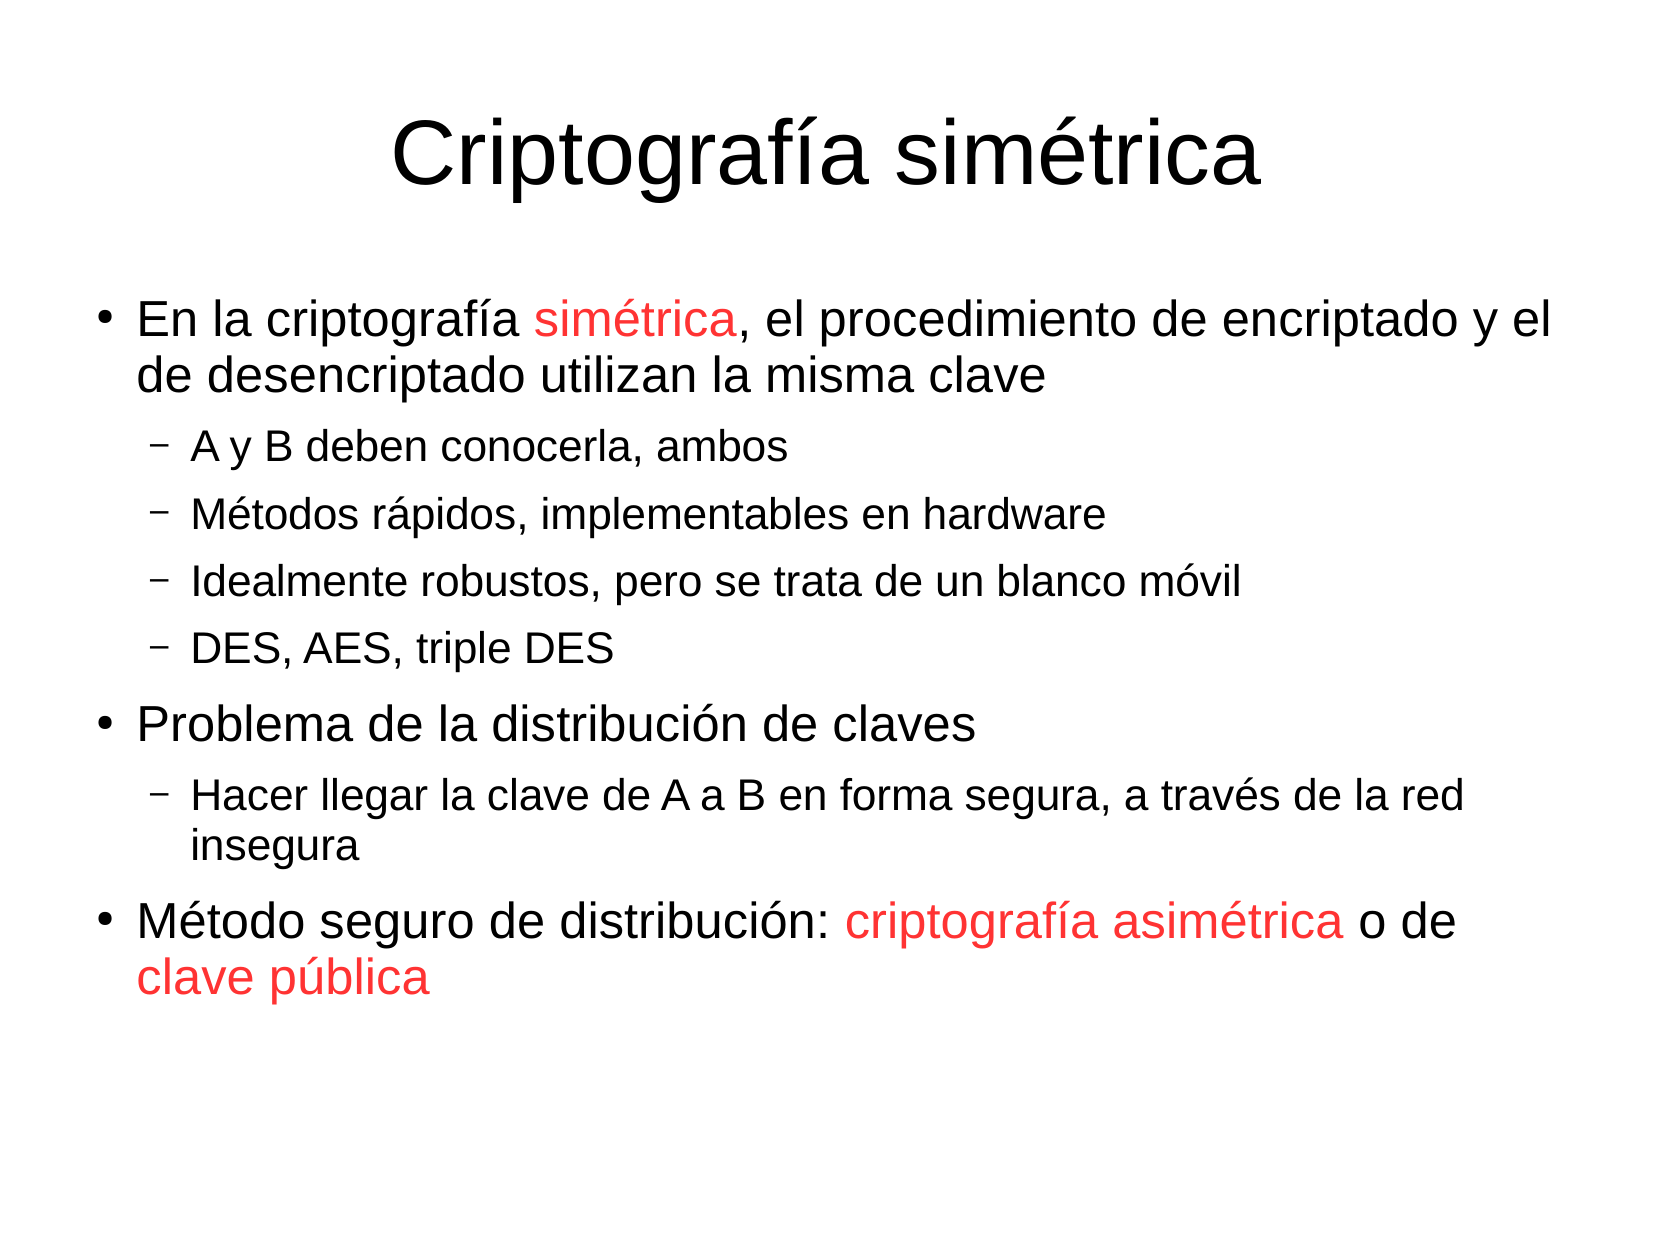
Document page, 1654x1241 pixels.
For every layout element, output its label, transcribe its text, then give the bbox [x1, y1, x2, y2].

list En la criptografía simétrica, el procedimiento de encriptado y el de desencriptado utilizan la misma clave A y B deben conocerla, ambos Métodos rápidos, implementables en hardware Idealmente robustos, pero se trata de un blanco móvil DES, AES, triple DES Problema de la distribución de claves Hacer llegar la clave de A a B en forma segura, a través de la red insegura Método seguro de distribución: criptografía asimétrica o de clave pública [82, 290, 1571, 1010]
title Criptografía simétrica [82, 49, 1571, 257]
